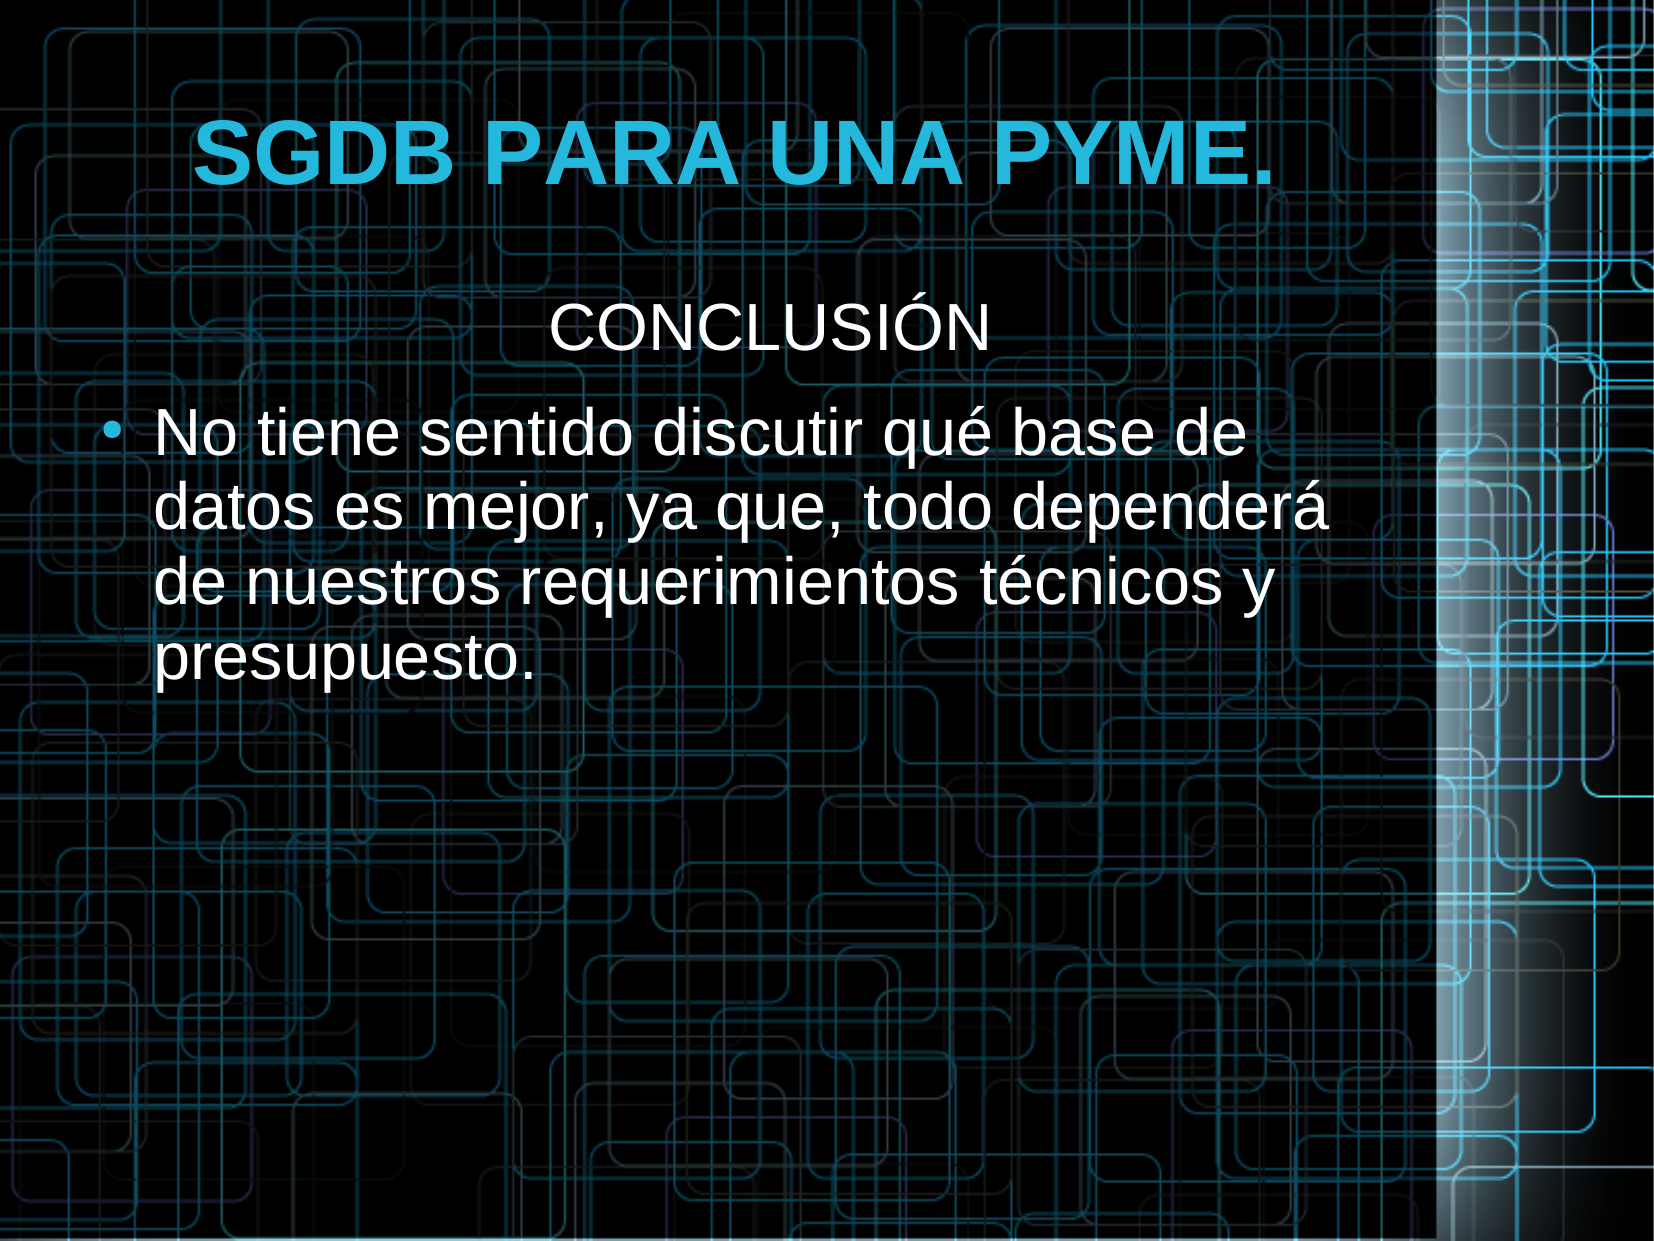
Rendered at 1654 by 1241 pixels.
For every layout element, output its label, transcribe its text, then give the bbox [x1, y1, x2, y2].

title SGDB PARA UNA PYME. [82, 49, 1388, 257]
picture [0, 0, 1654, 1241]
list CONCLUSIÓN No tiene sentido discutir qué base de datos es mejor, ya que, todo dependerá de nuestros requerimientos técnicos y presupuesto. [82, 290, 1388, 1010]
